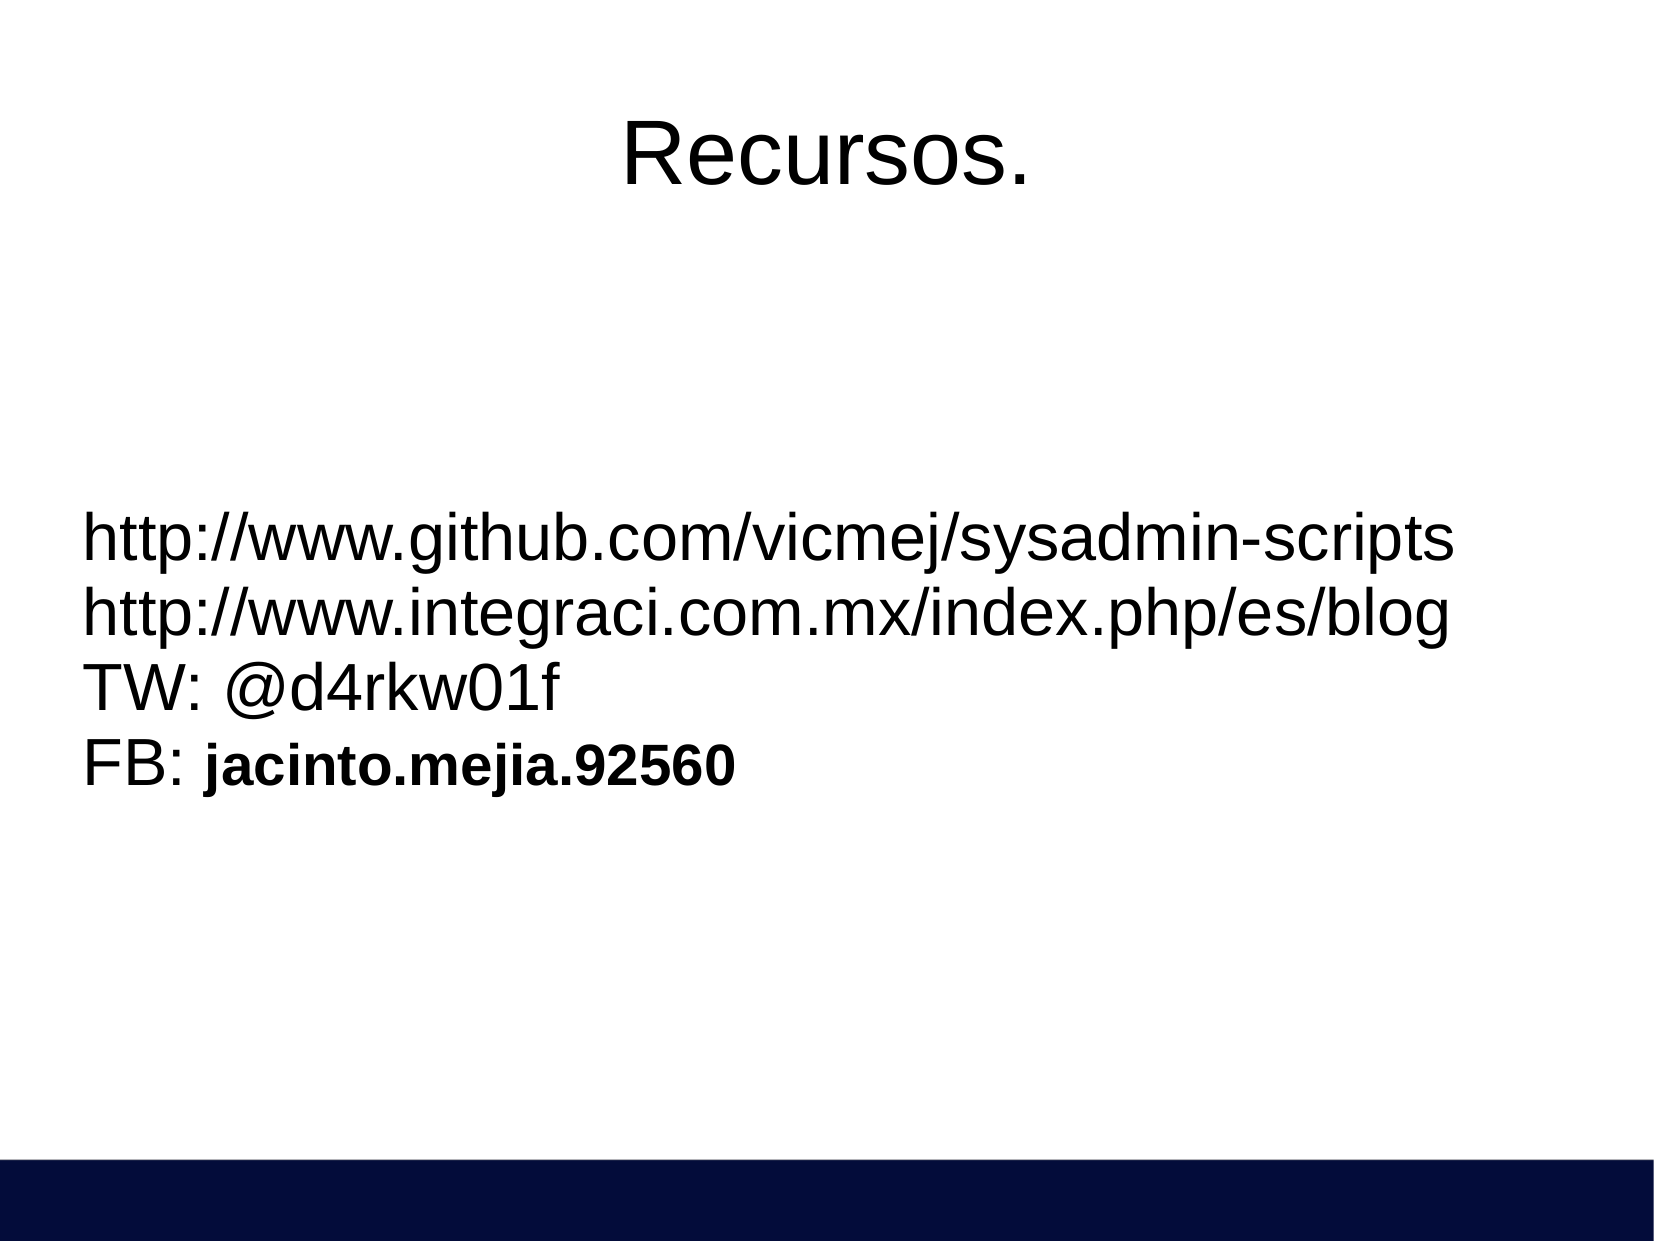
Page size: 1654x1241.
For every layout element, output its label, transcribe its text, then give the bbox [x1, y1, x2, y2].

title Recursos. [82, 49, 1571, 257]
subtitle http://www.github.com/vicmej/sysadmin-scripts http://www.integraci.com.mx/index.php/es/blog TW: @d4rkw01f FB: jacinto.mejia.92560 [82, 290, 1571, 1010]
picture [0, 0, 1654, 1241]
